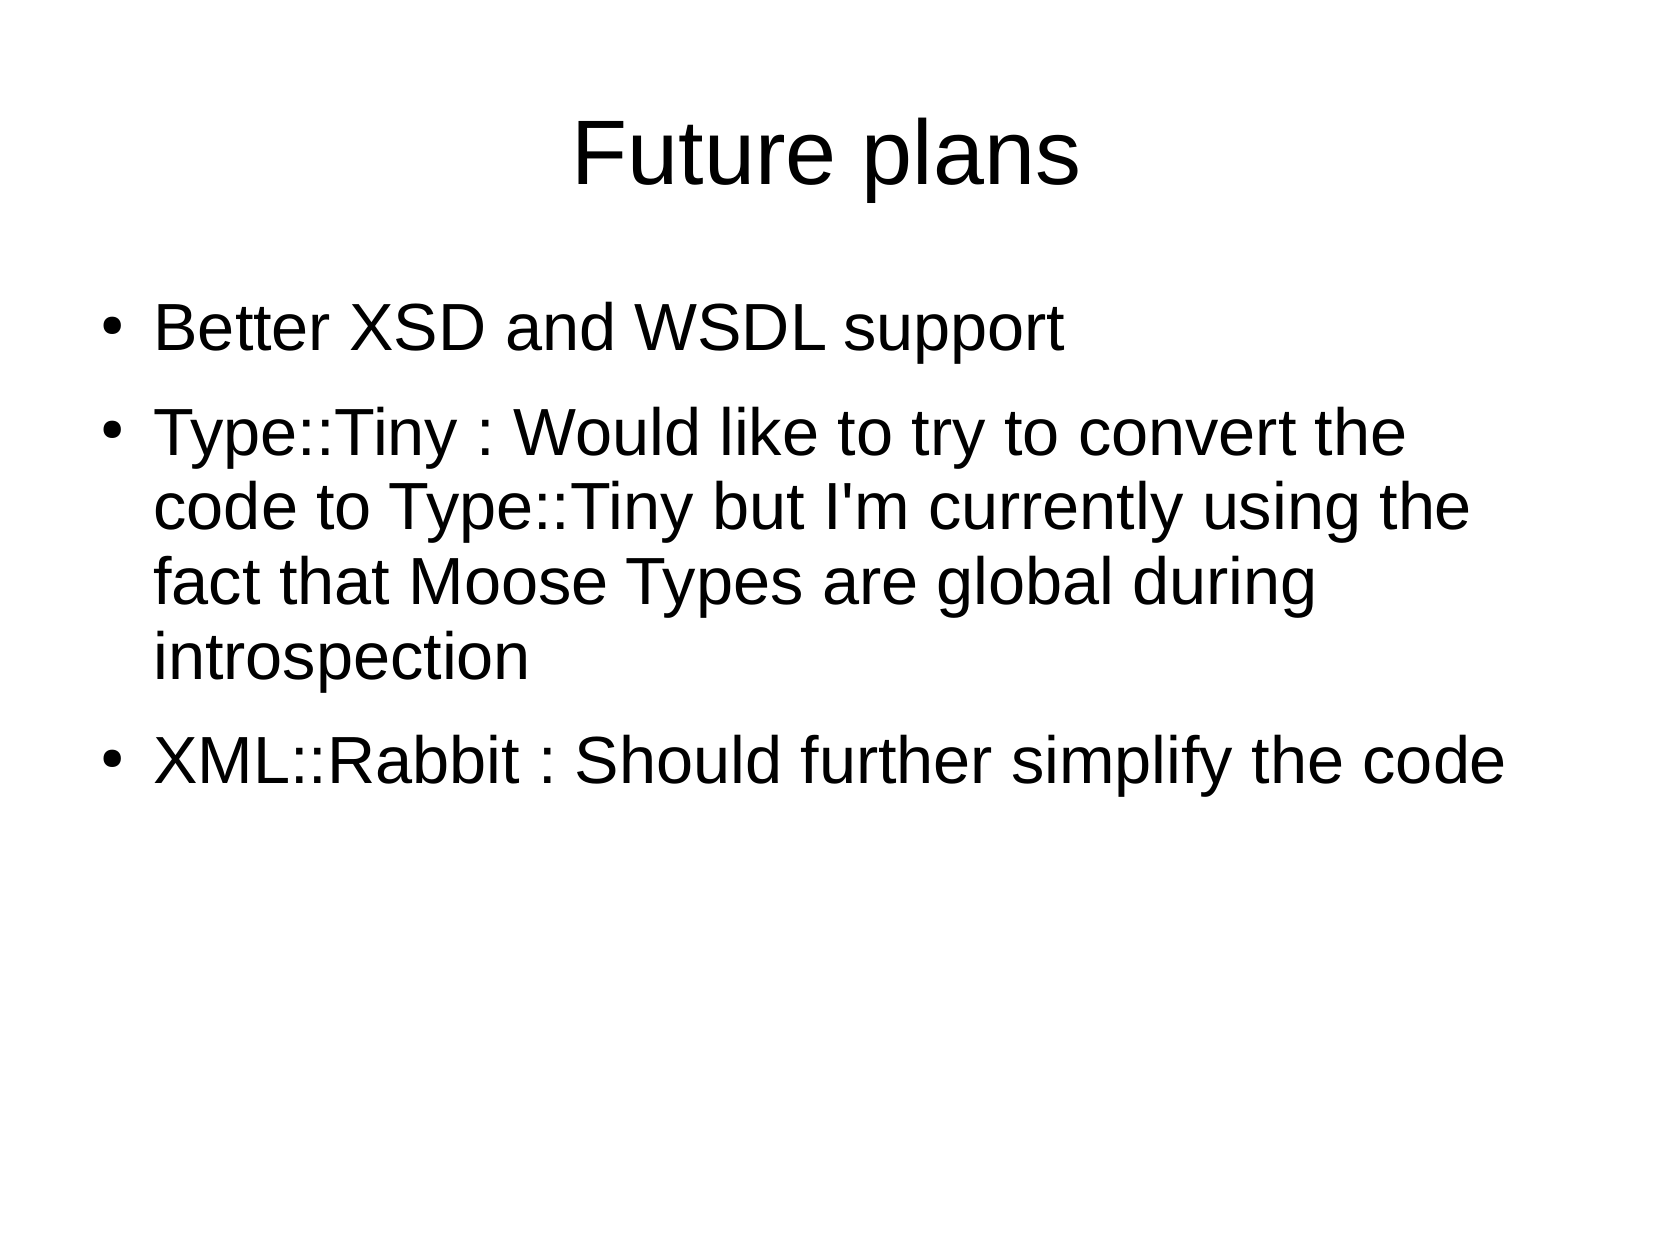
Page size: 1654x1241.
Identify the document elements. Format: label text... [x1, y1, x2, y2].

text_box [82, 290, 1571, 1010]
title Future plans [82, 49, 1571, 257]
